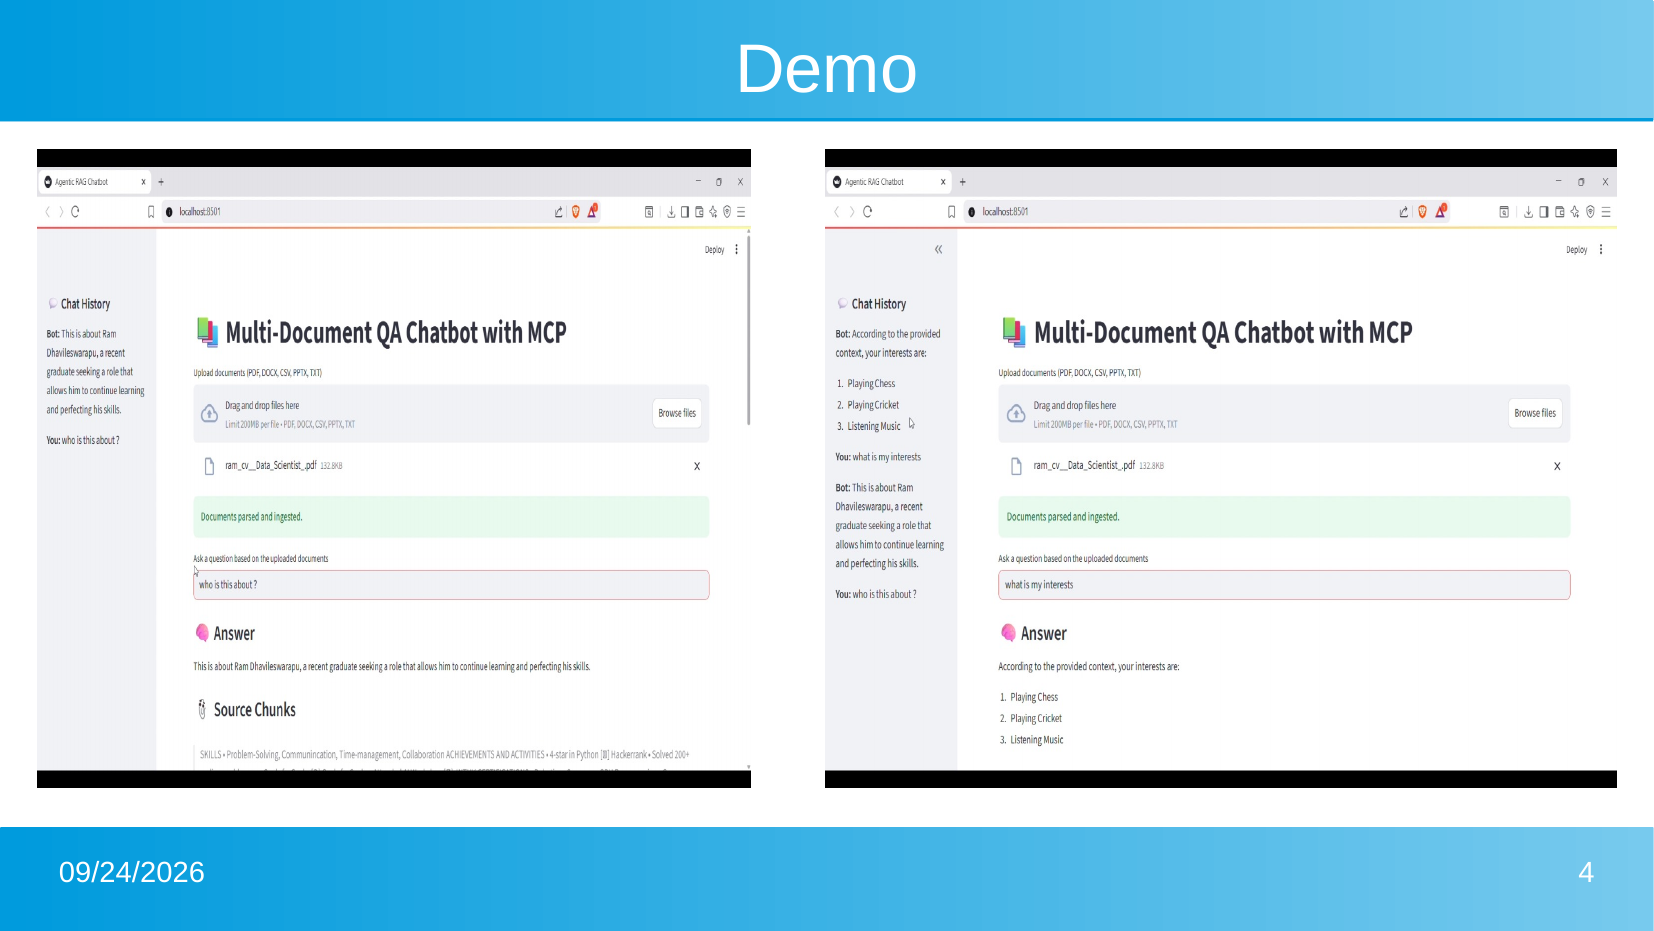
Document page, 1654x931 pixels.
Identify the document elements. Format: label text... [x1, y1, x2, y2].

title Demo [59, 29, 1595, 108]
picture [825, 149, 1617, 788]
picture [37, 149, 751, 788]
